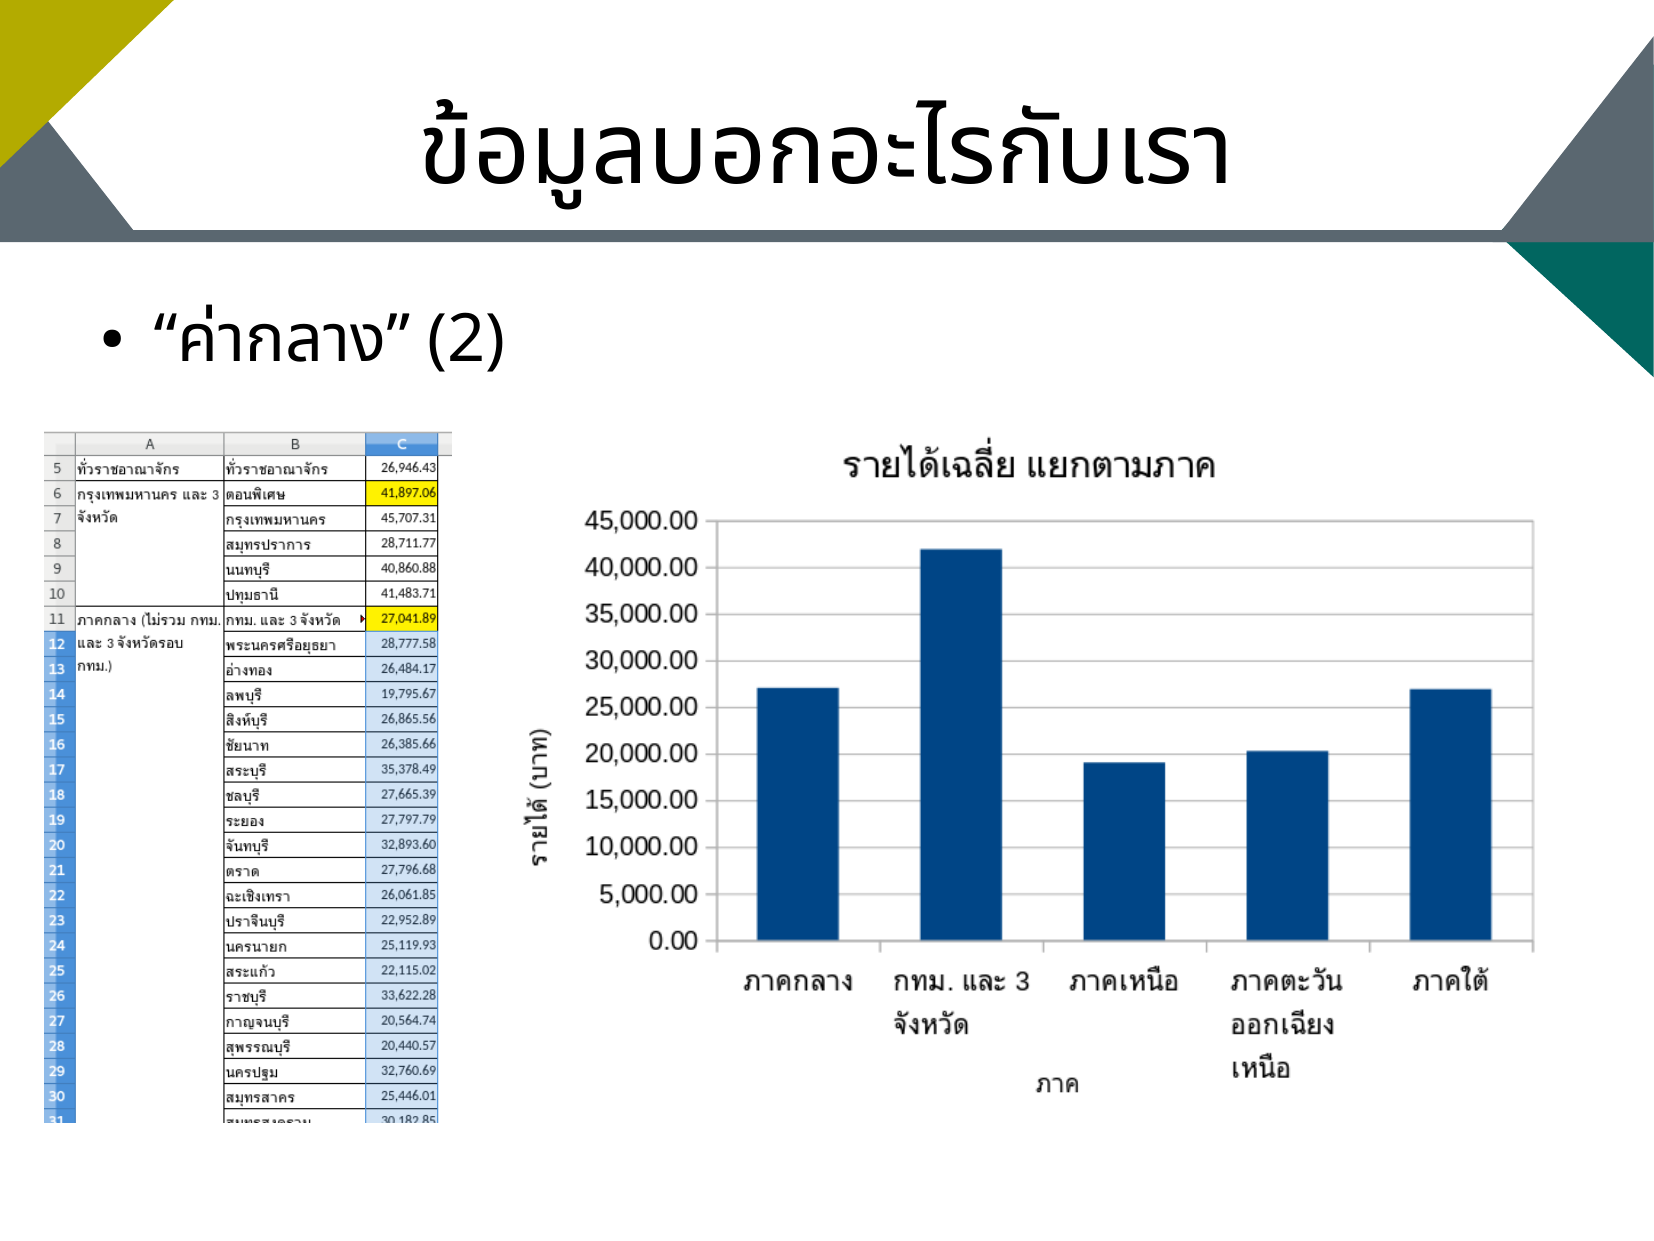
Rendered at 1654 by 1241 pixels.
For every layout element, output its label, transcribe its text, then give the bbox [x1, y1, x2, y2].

picture [518, 428, 1545, 1108]
picture [44, 431, 452, 1123]
title ข้อมูลบอกอะไรกับเรา [82, 49, 1571, 257]
list “ค่ากลาง” (2) [82, 290, 1571, 1108]
